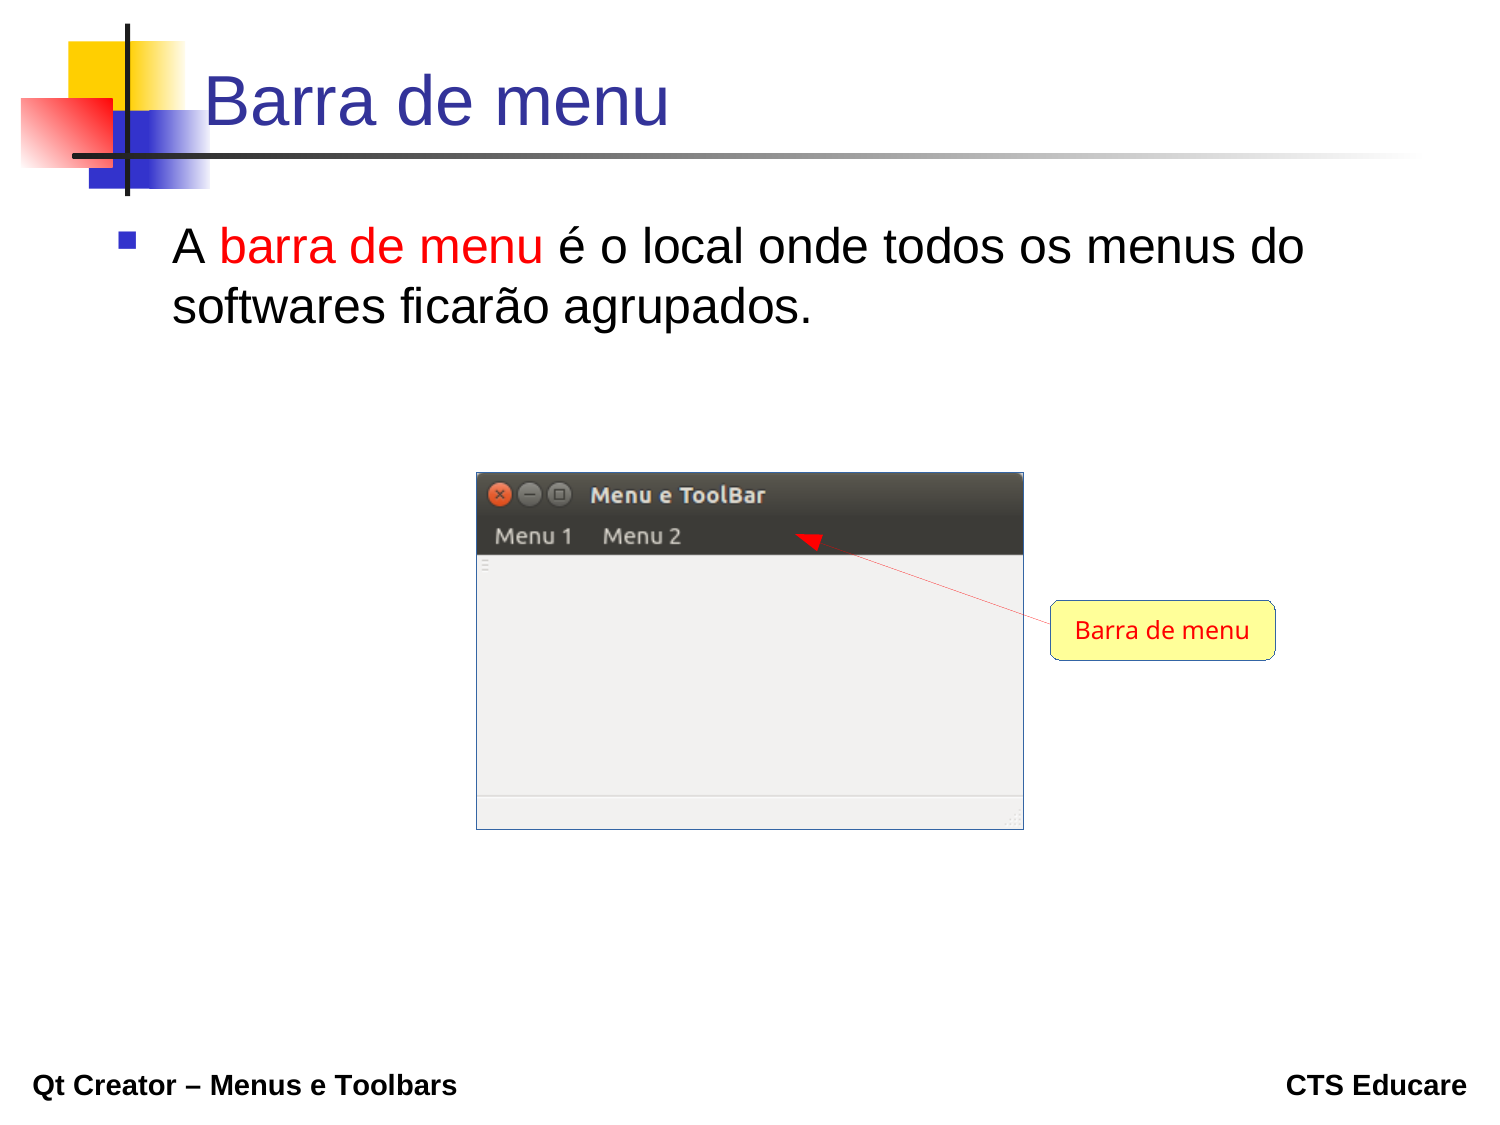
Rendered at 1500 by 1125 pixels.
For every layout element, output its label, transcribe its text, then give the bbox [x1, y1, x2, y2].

picture [476, 472, 1024, 830]
title Barra de menu [188, 46, 1468, 149]
text_box Barra de menu [1050, 600, 1276, 661]
list A barra de menu é o local onde todos os menus do softwares ficarão agrupados. [100, 206, 1447, 405]
